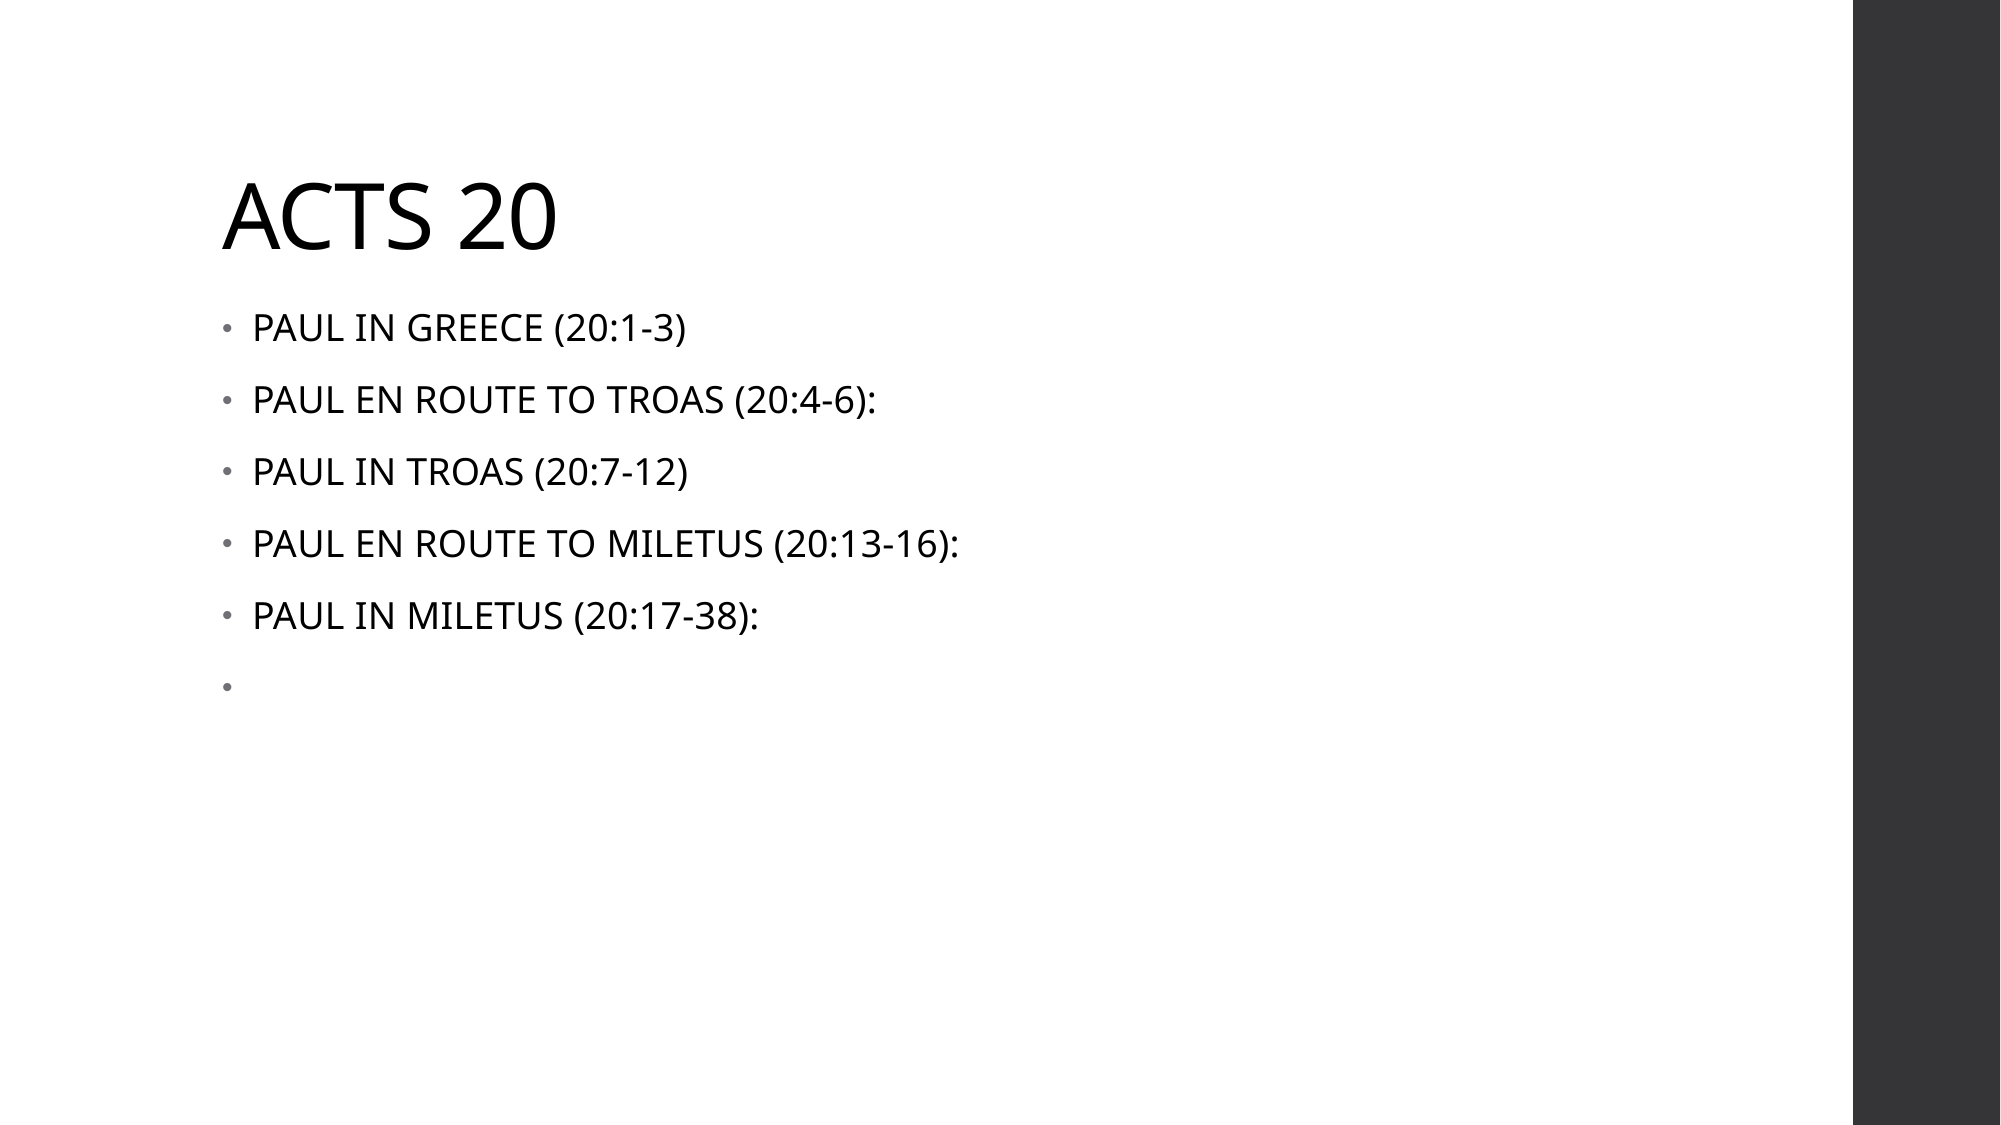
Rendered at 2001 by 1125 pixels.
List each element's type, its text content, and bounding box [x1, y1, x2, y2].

title ACTS 20 [206, 60, 1797, 278]
list PAUL IN GREECE (20:1-3) PAUL EN ROUTE TO TROAS (20:4-6): PAUL IN TROAS (20:7-12) PAUL EN ROUTE TO MILETUS (20:13-16): PAUL IN MILETUS (20:17-38): [206, 299, 1617, 1014]
